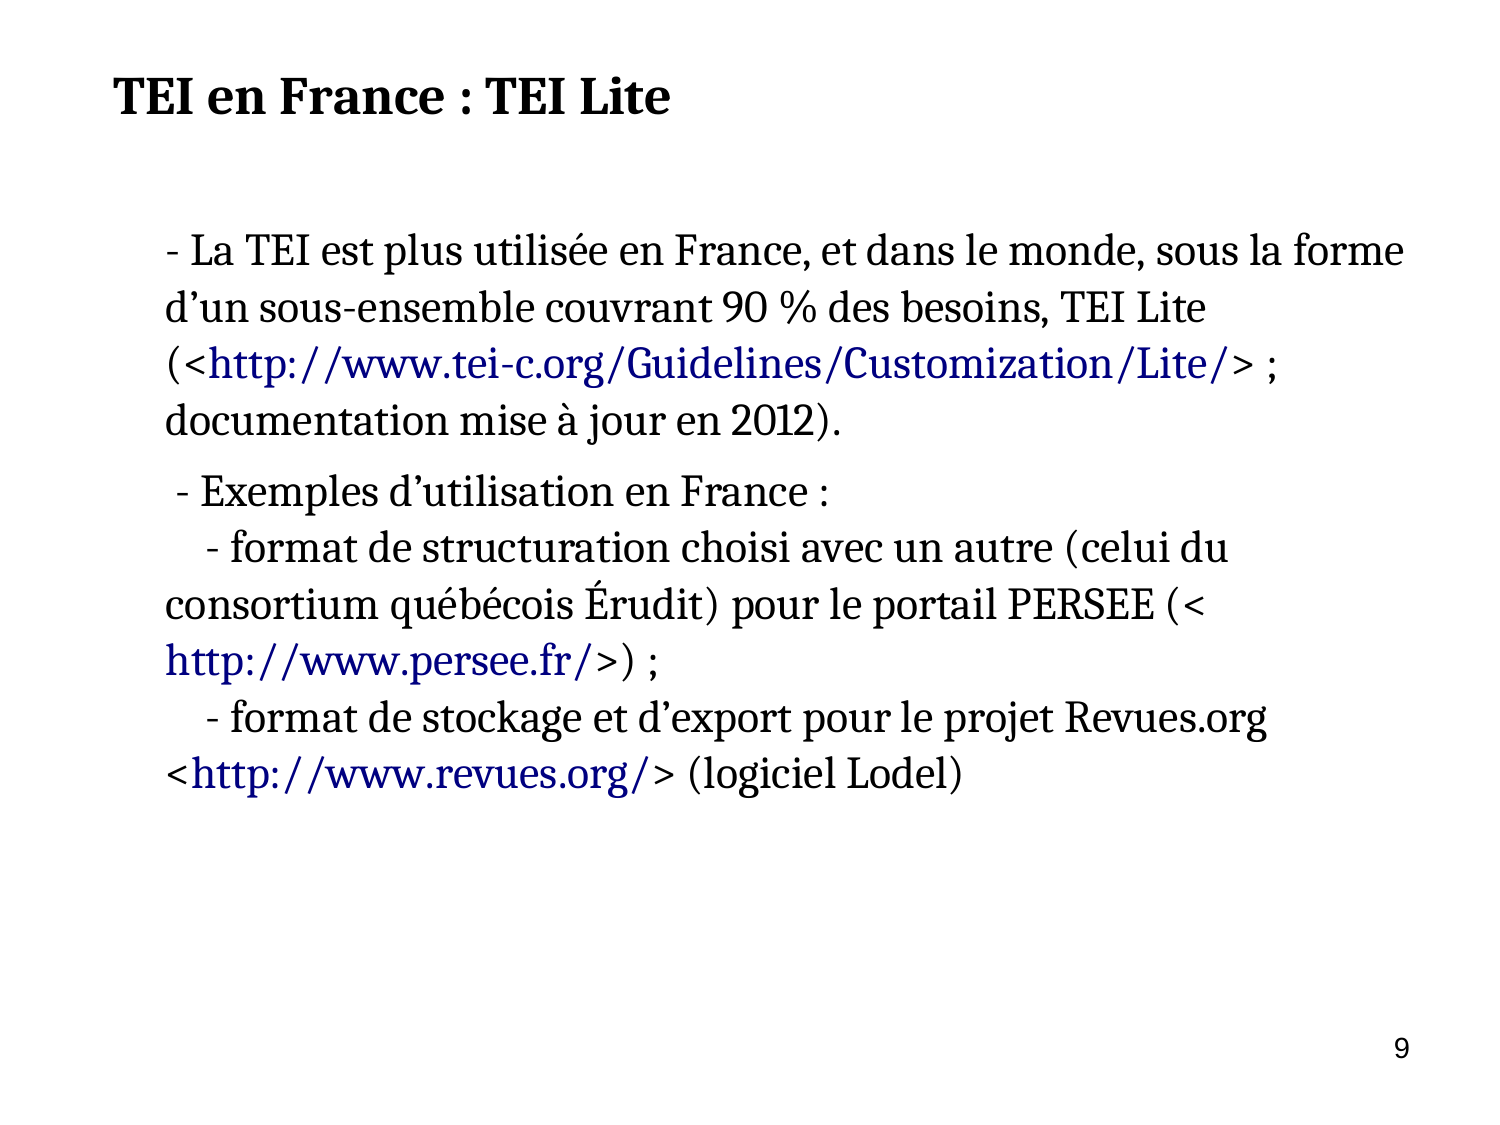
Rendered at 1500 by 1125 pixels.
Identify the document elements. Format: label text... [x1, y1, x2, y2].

title TEI en France : TEI Lite [98, 0, 1447, 147]
list - La TEI est plus utilisée en France, et dans le monde, sous la forme d’un sous-ensemble couvrant 90 % des besoins, TEI Lite (<http://www.tei-c.org/Guidelines/Customization/Lite/> ; documentation mise à jour en 2012). - Exemples d’utilisation en France : - format de structuration choisi avec un autre (celui du consortium québécois Érudit) pour le portail PERSEE (<http://www.persee.fr/>) ; - format de stockage et d’export pour le projet Revues.org <http://www.revues.org/> (logiciel Lodel) [29, 147, 1447, 1125]
